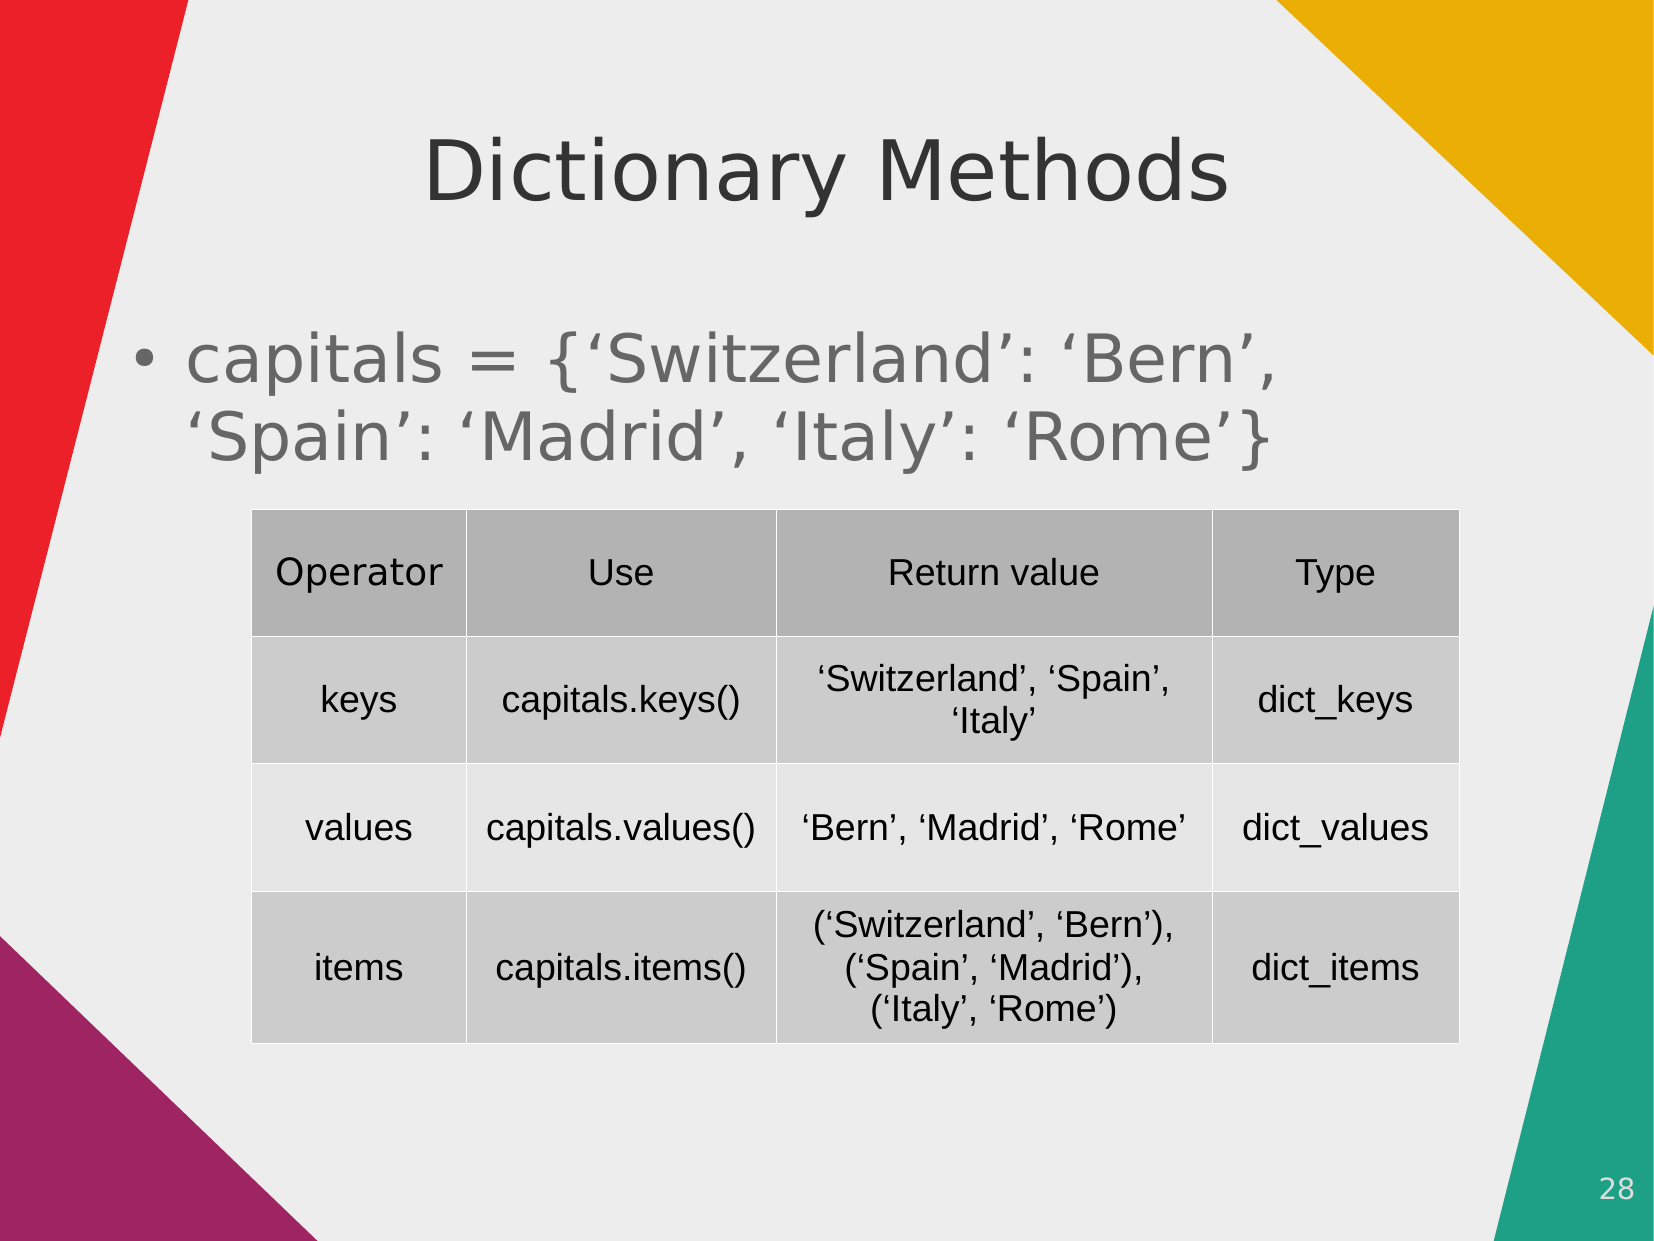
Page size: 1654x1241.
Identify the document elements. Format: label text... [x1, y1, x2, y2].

table_cell dict_keys [1213, 637, 1459, 763]
table_header Use [467, 510, 776, 636]
table_cell ‘Bern’, ‘Madrid’, ‘Rome’ [777, 764, 1212, 891]
table_cell ‘Switzerland’, ‘Spain’, ‘Italy’ [777, 637, 1212, 763]
table_header Type [1213, 510, 1459, 636]
list capitals = {‘Switzerland’: ‘Bern’, ‘Spain’: ‘Madrid’, ‘Italy’: ‘Rome’} [114, 320, 1539, 1014]
table_cell dict_values [1213, 764, 1459, 891]
table_header Return value [777, 510, 1212, 636]
table_cell items [252, 892, 466, 1043]
title Dictionary Methods [114, 73, 1539, 271]
table_cell keys [252, 637, 466, 763]
table_cell capitals.keys() [467, 637, 776, 763]
table_cell (‘Switzerland’, ‘Bern’), (‘Spain’, ‘Madrid’), (‘Italy’, ‘Rome’) [777, 892, 1212, 1043]
table_cell capitals.values() [467, 764, 776, 891]
table_cell dict_items [1213, 892, 1459, 1043]
table_header Operator [252, 510, 466, 636]
table_cell capitals.items() [467, 892, 776, 1043]
table_cell values [252, 764, 466, 891]
